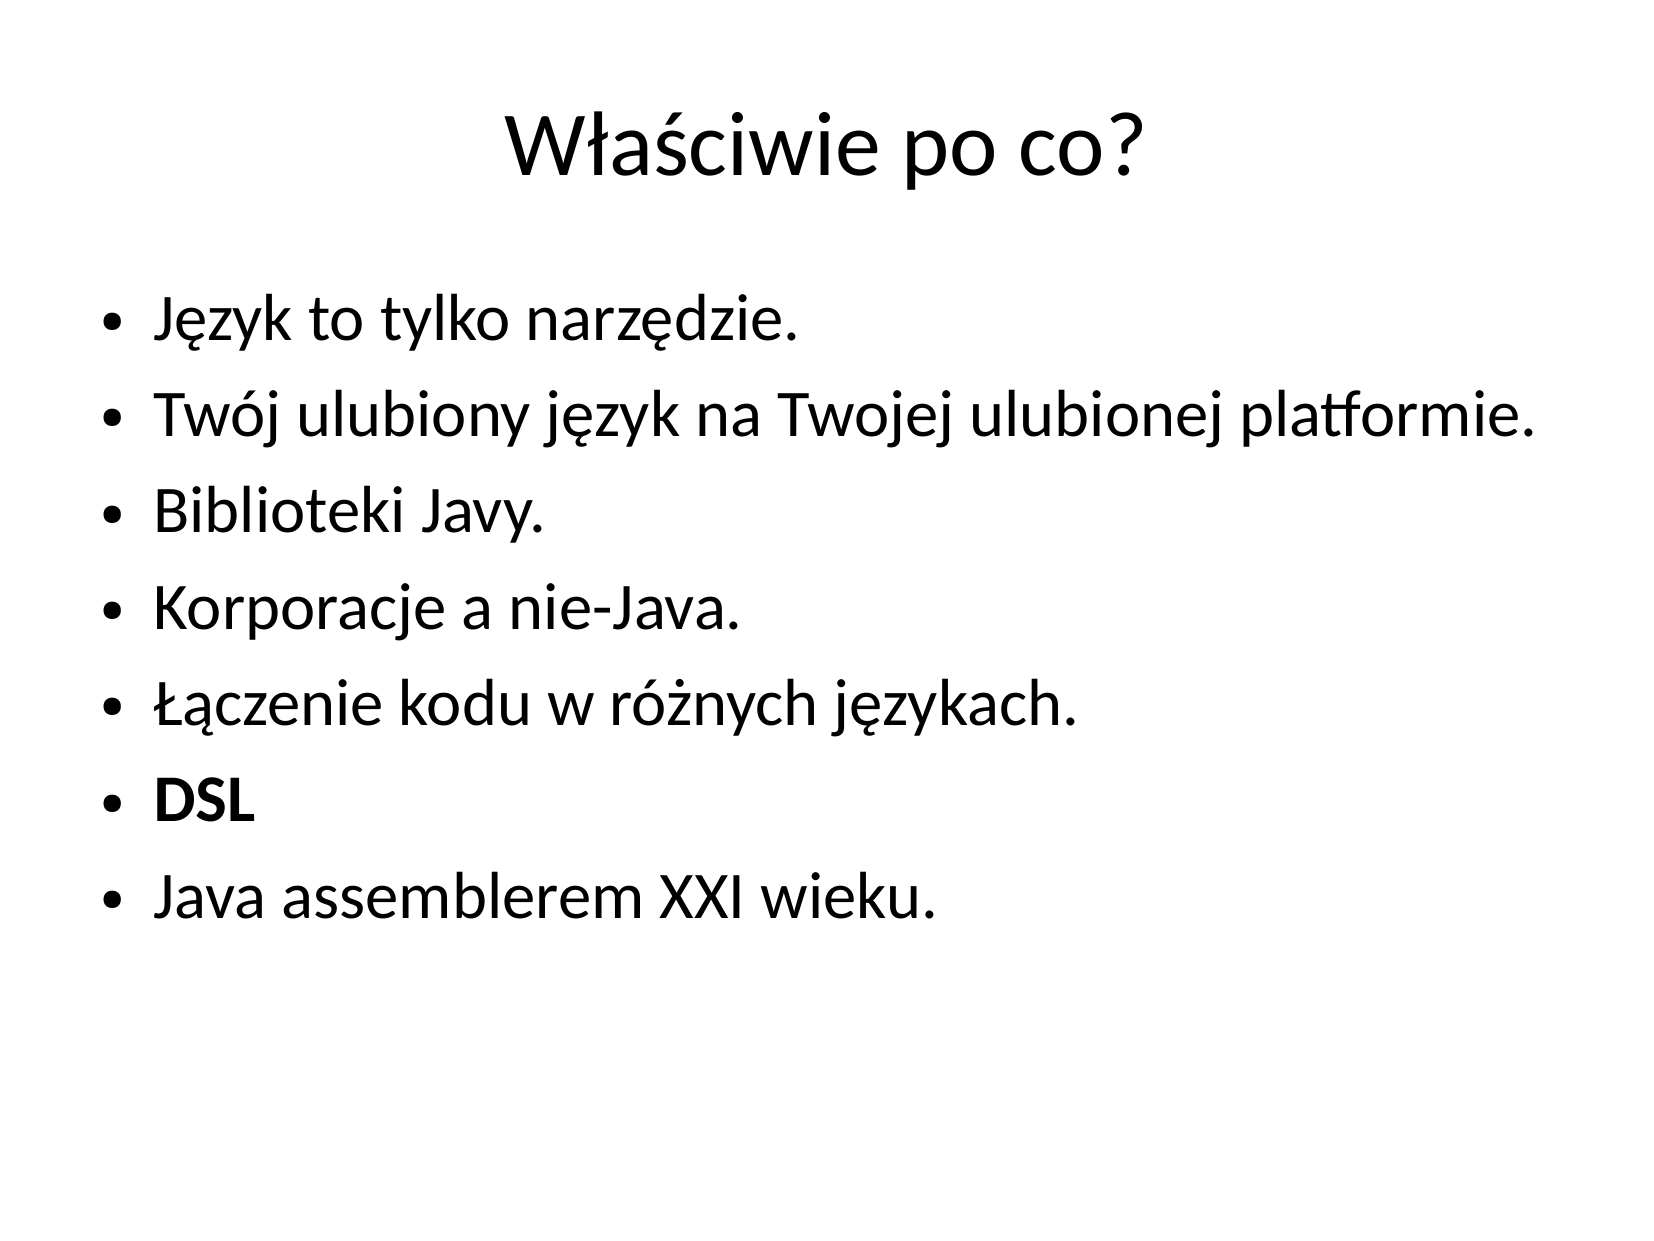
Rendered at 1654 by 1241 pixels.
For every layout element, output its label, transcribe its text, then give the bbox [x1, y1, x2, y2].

title Właściwie po co? [82, 49, 1571, 257]
list Język to tylko narzędzie. Twój ulubiony język na Twojej ulubionej platformie. Biblioteki Javy. Korporacje a nie-Java. Łączenie kodu w różnych językach. DSL Java assemblerem XXI wieku. [82, 290, 1571, 1094]
